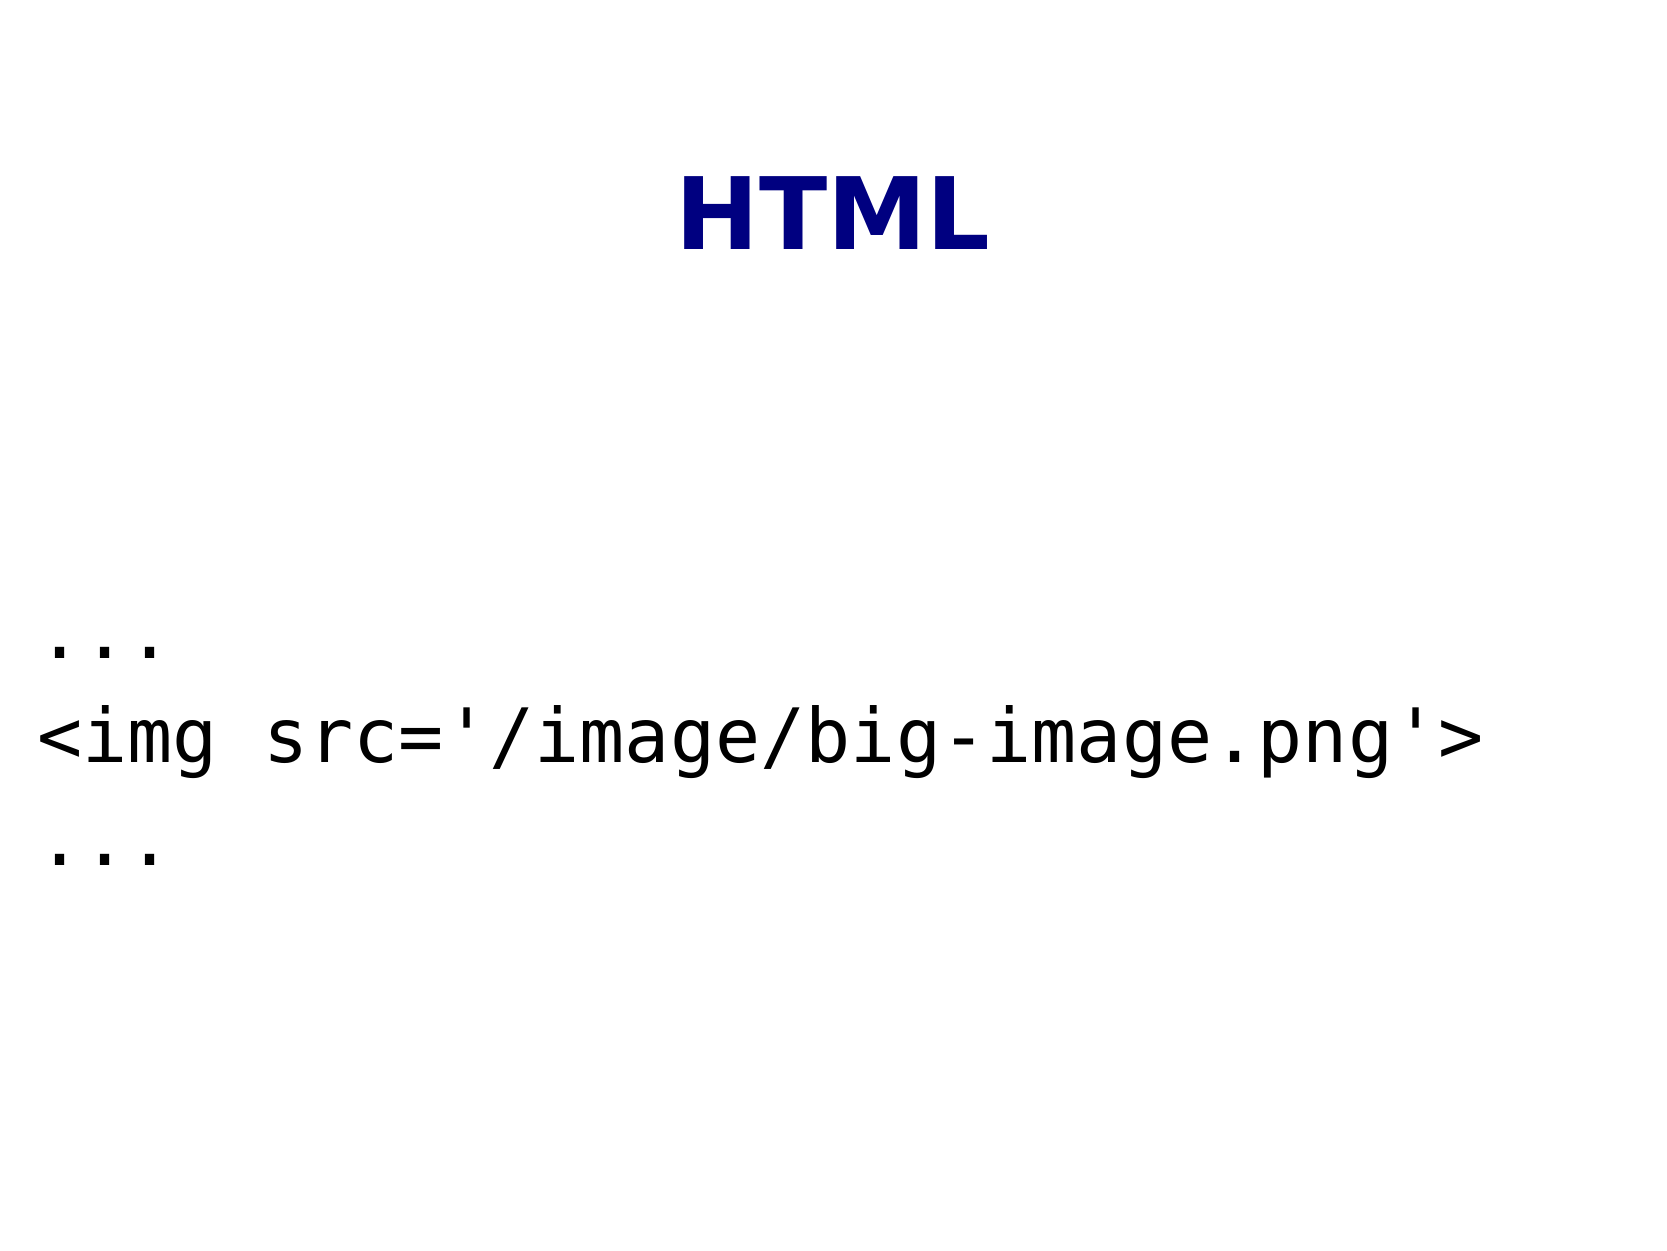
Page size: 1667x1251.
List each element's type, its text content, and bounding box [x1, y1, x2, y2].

title HTML [124, 118, 1542, 313]
subtitle ... <img src='/image/big-image.png'> ... [37, 368, 1613, 1104]
